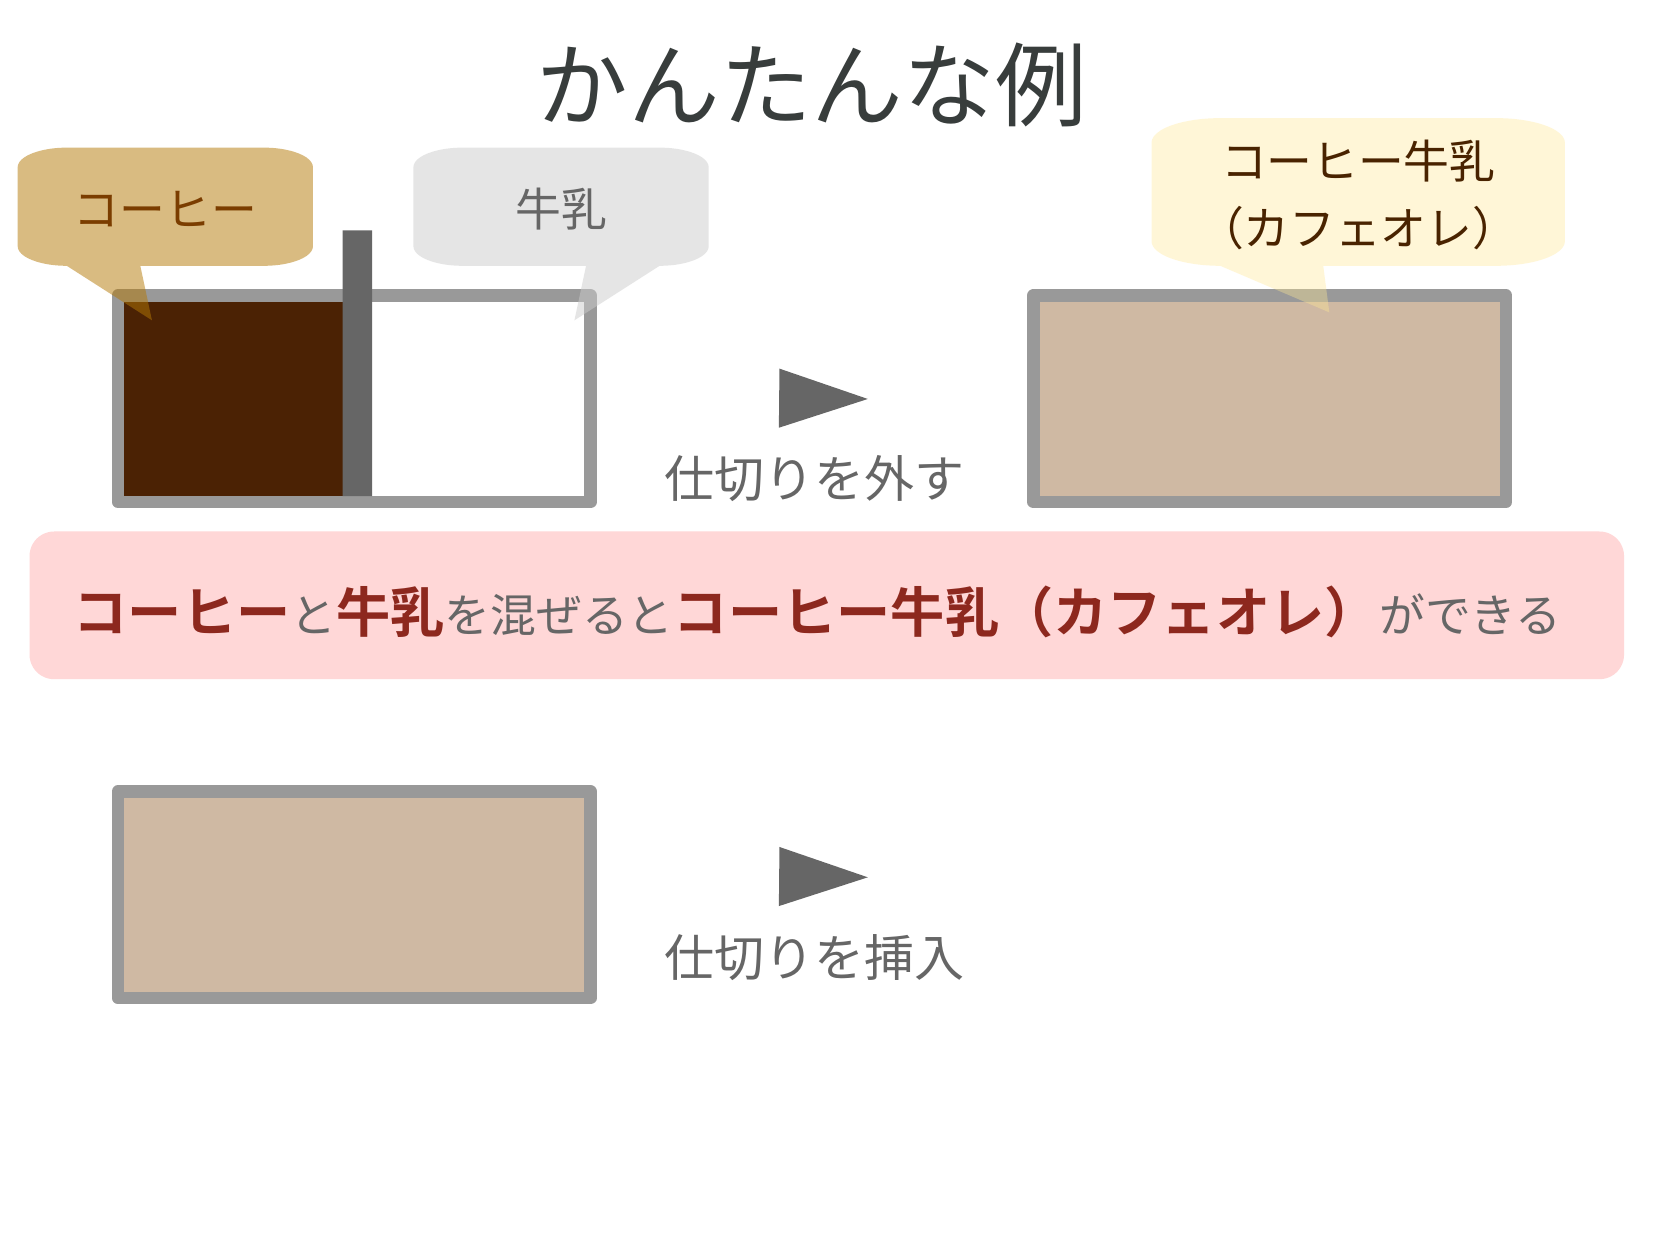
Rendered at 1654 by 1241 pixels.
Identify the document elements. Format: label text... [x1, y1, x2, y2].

text_box コーヒー [17, 147, 313, 321]
text_box 仕切りを挿入 [649, 910, 1004, 999]
text_box コーヒーと牛乳を混ぜるとコーヒー牛乳（カフェオレ）ができる [59, 562, 1595, 656]
text_box 牛乳 [413, 147, 709, 321]
text_box [29, 531, 1625, 680]
title かんたんな例 [29, 5, 1595, 154]
text_box 仕切りを外す [649, 432, 1004, 520]
text_box [1040, 302, 1500, 496]
text_box [124, 230, 584, 497]
text_box [778, 368, 868, 428]
text_box [778, 846, 868, 907]
text_box [124, 798, 584, 992]
text_box コーヒー牛乳 （カフェオレ） [1151, 118, 1565, 313]
